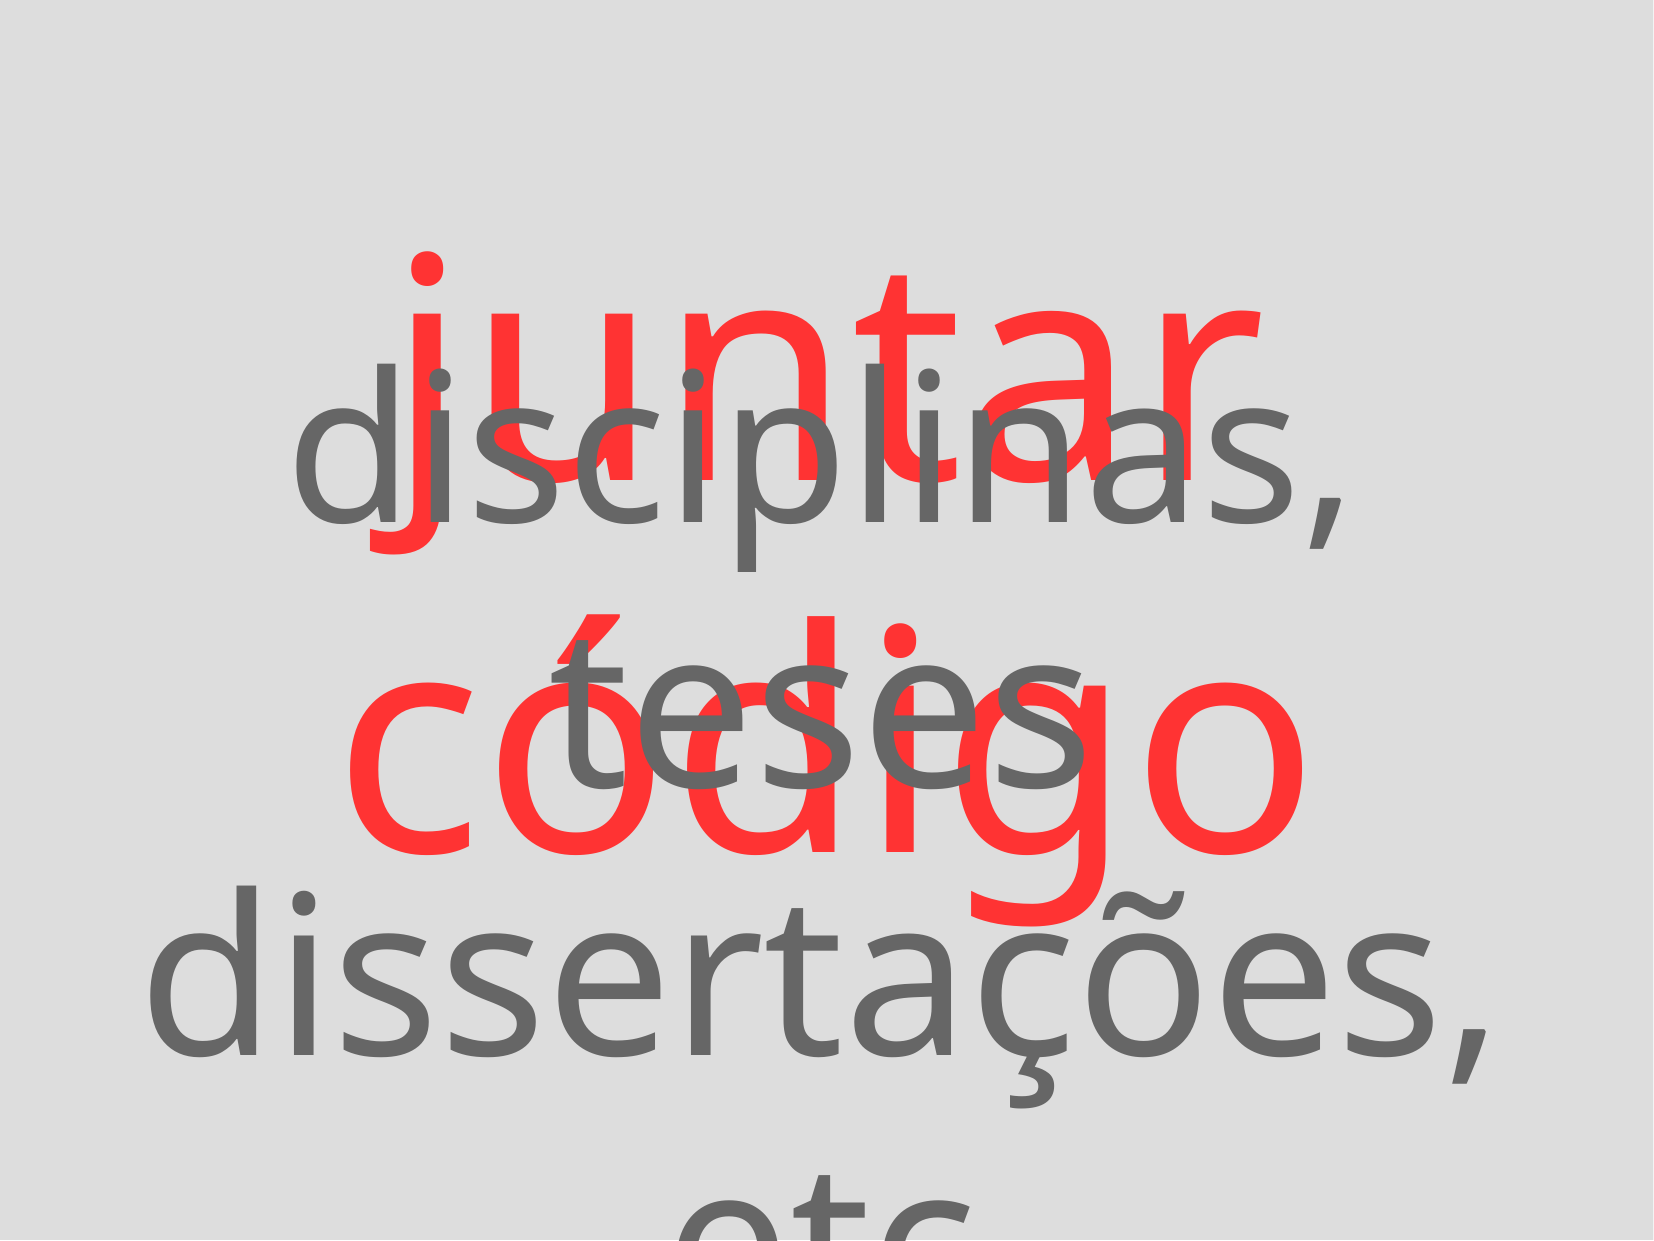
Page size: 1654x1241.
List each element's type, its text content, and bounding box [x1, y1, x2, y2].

title juntar código [120, 156, 1534, 541]
text_box disciplinas, teses dissertações, etc [85, 597, 1558, 1084]
title juntar código [756, 424, 818, 509]
